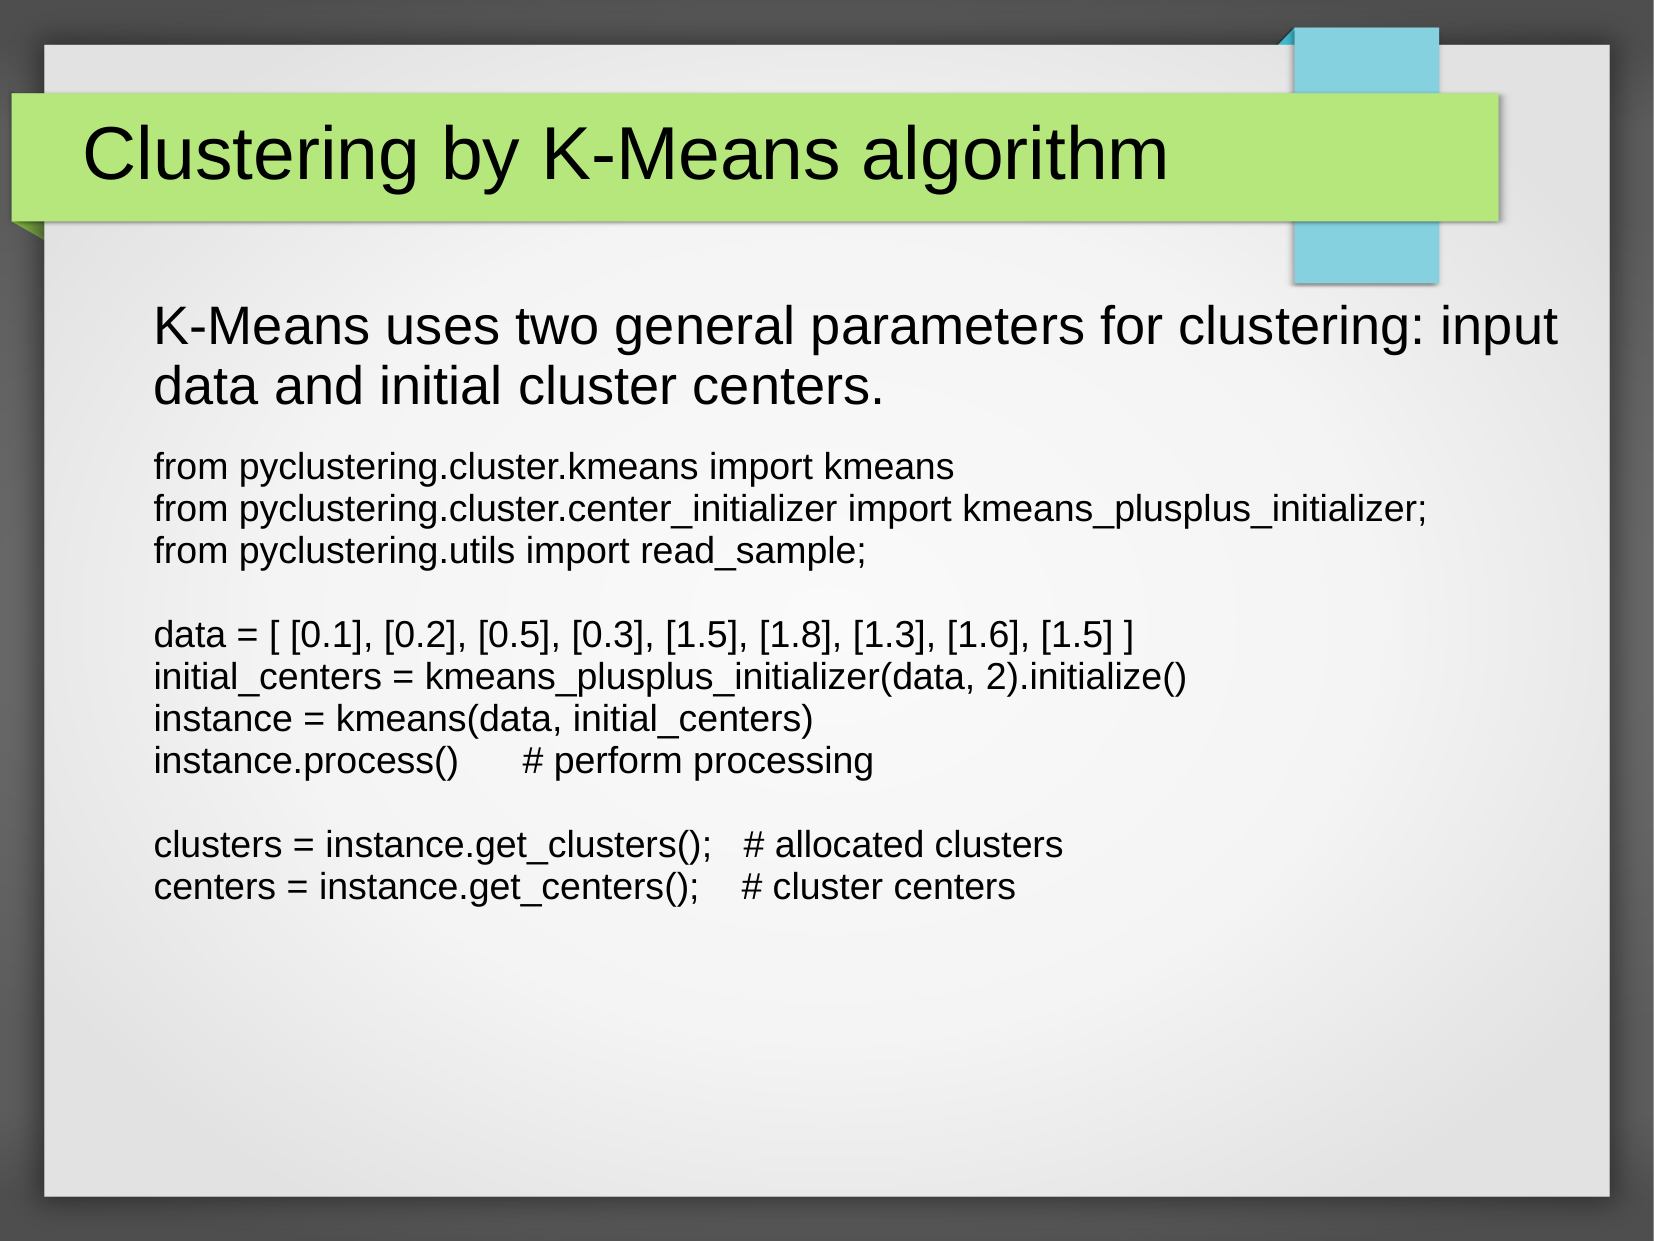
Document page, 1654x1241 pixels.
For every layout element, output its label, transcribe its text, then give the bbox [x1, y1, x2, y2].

list K-Means uses two general parameters for clustering: input data and initial cluster centers. from pyclustering.cluster.kmeans import kmeans from pyclustering.cluster.center_initializer import kmeans_plusplus_initializer; from pyclustering.utils import read_sample; data = [ [0.1], [0.2], [0.5], [0.3], [1.5], [1.8], [1.3], [1.6], [1.5] ] initial_centers = kmeans_plusplus_initializer(data, 2).initialize() instance = kmeans(data, initial_centers) instance.process() # perform processing clusters = instance.get_clusters(); # allocated clusters centers = instance.get_centers(); # cluster centers [82, 295, 1571, 1015]
picture [0, 0, 1654, 1241]
title Clustering by K-Means algorithm [82, 94, 1264, 213]
